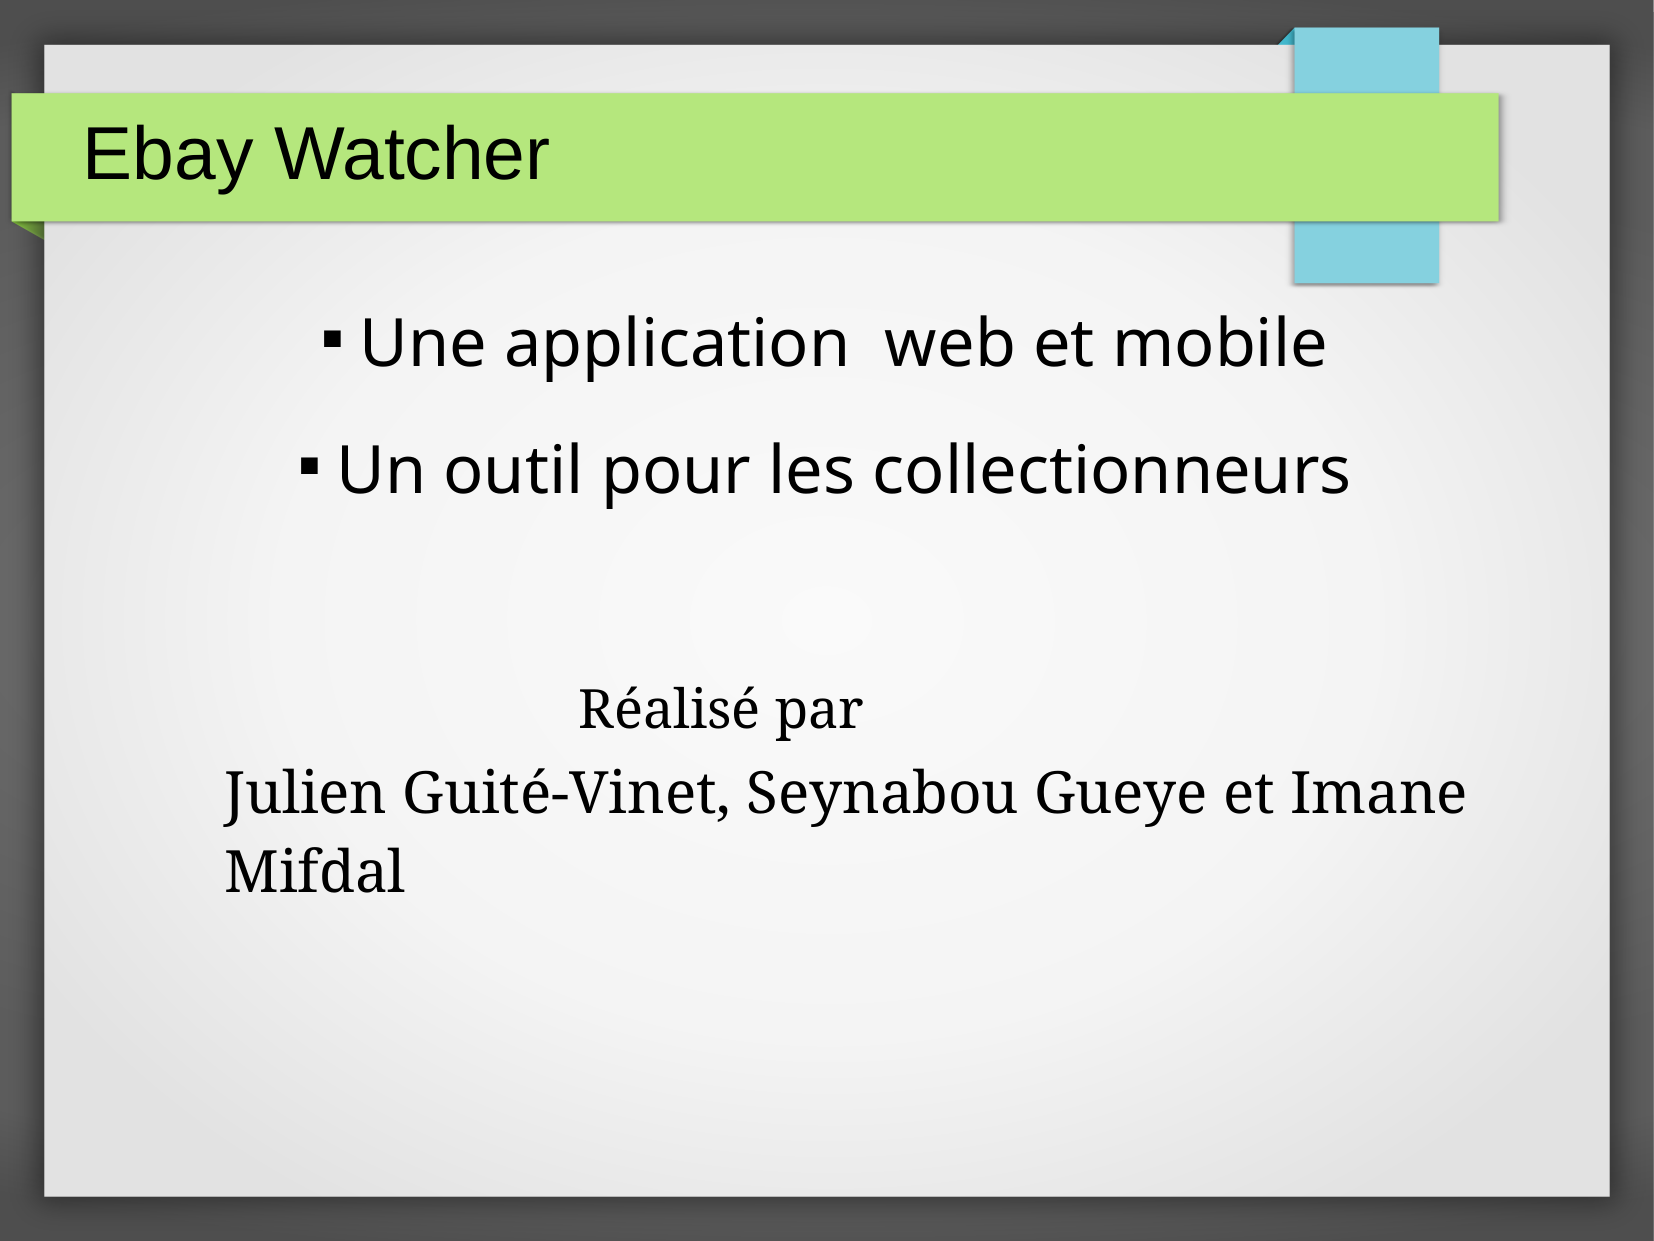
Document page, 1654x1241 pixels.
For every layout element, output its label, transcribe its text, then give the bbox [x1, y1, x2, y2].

picture [0, 0, 1654, 1241]
title Ebay Watcher [82, 94, 1264, 213]
list Une application web et mobile Un outil pour les collectionneurs [82, 295, 1571, 639]
list Réalisé par Julien Guité-Vinet, Seynabou Gueye et Imane Mifdal [82, 670, 1571, 1015]
